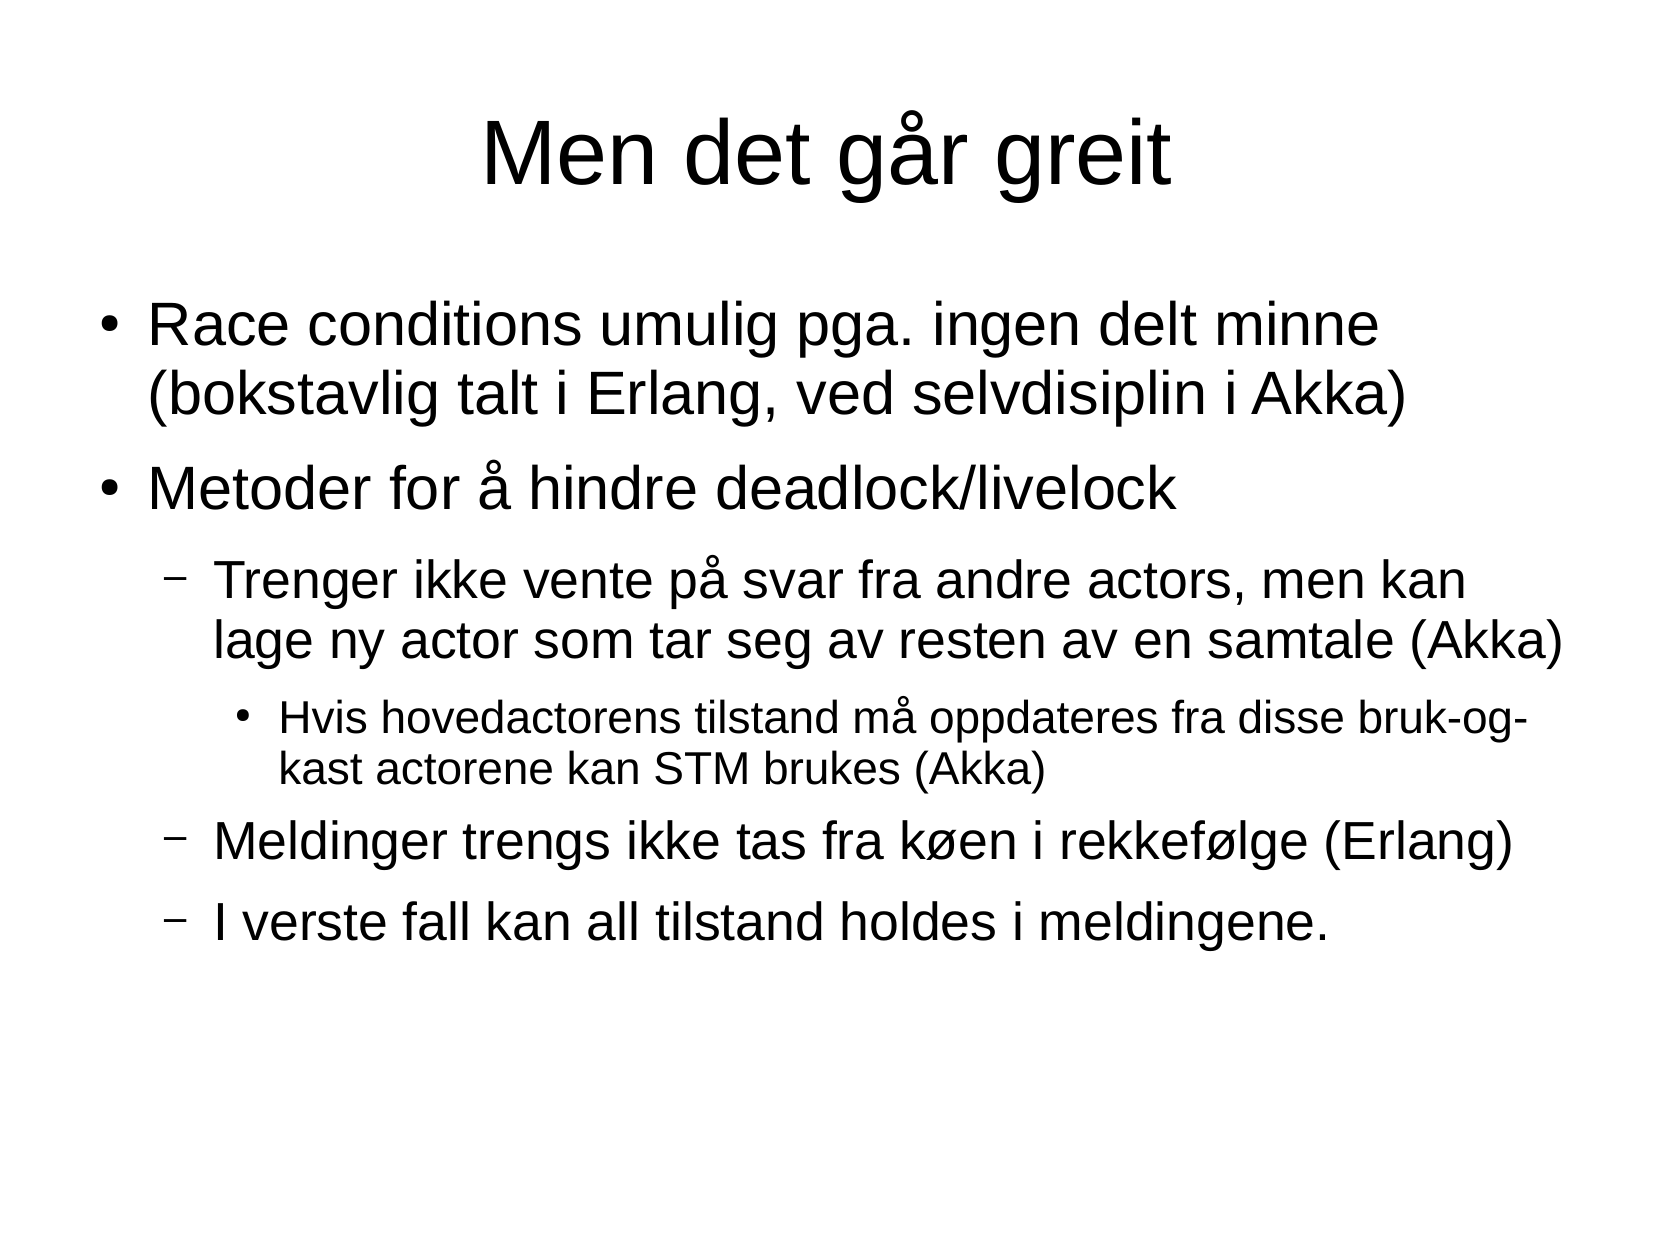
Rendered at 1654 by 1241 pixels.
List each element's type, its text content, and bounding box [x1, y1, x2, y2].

title Men det går greit [82, 49, 1571, 257]
list Race conditions umulig pga. ingen delt minne (bokstavlig talt i Erlang, ved selvdisiplin i Akka) Metoder for å hindre deadlock/livelock Trenger ikke vente på svar fra andre actors, men kan lage ny actor som tar seg av resten av en samtale (Akka) Hvis hovedactorens tilstand må oppdateres fra disse bruk-og-kast actorene kan STM brukes (Akka) Meldinger trengs ikke tas fra køen i rekkefølge (Erlang) I verste fall kan all tilstand holdes i meldingene. [82, 290, 1571, 1010]
